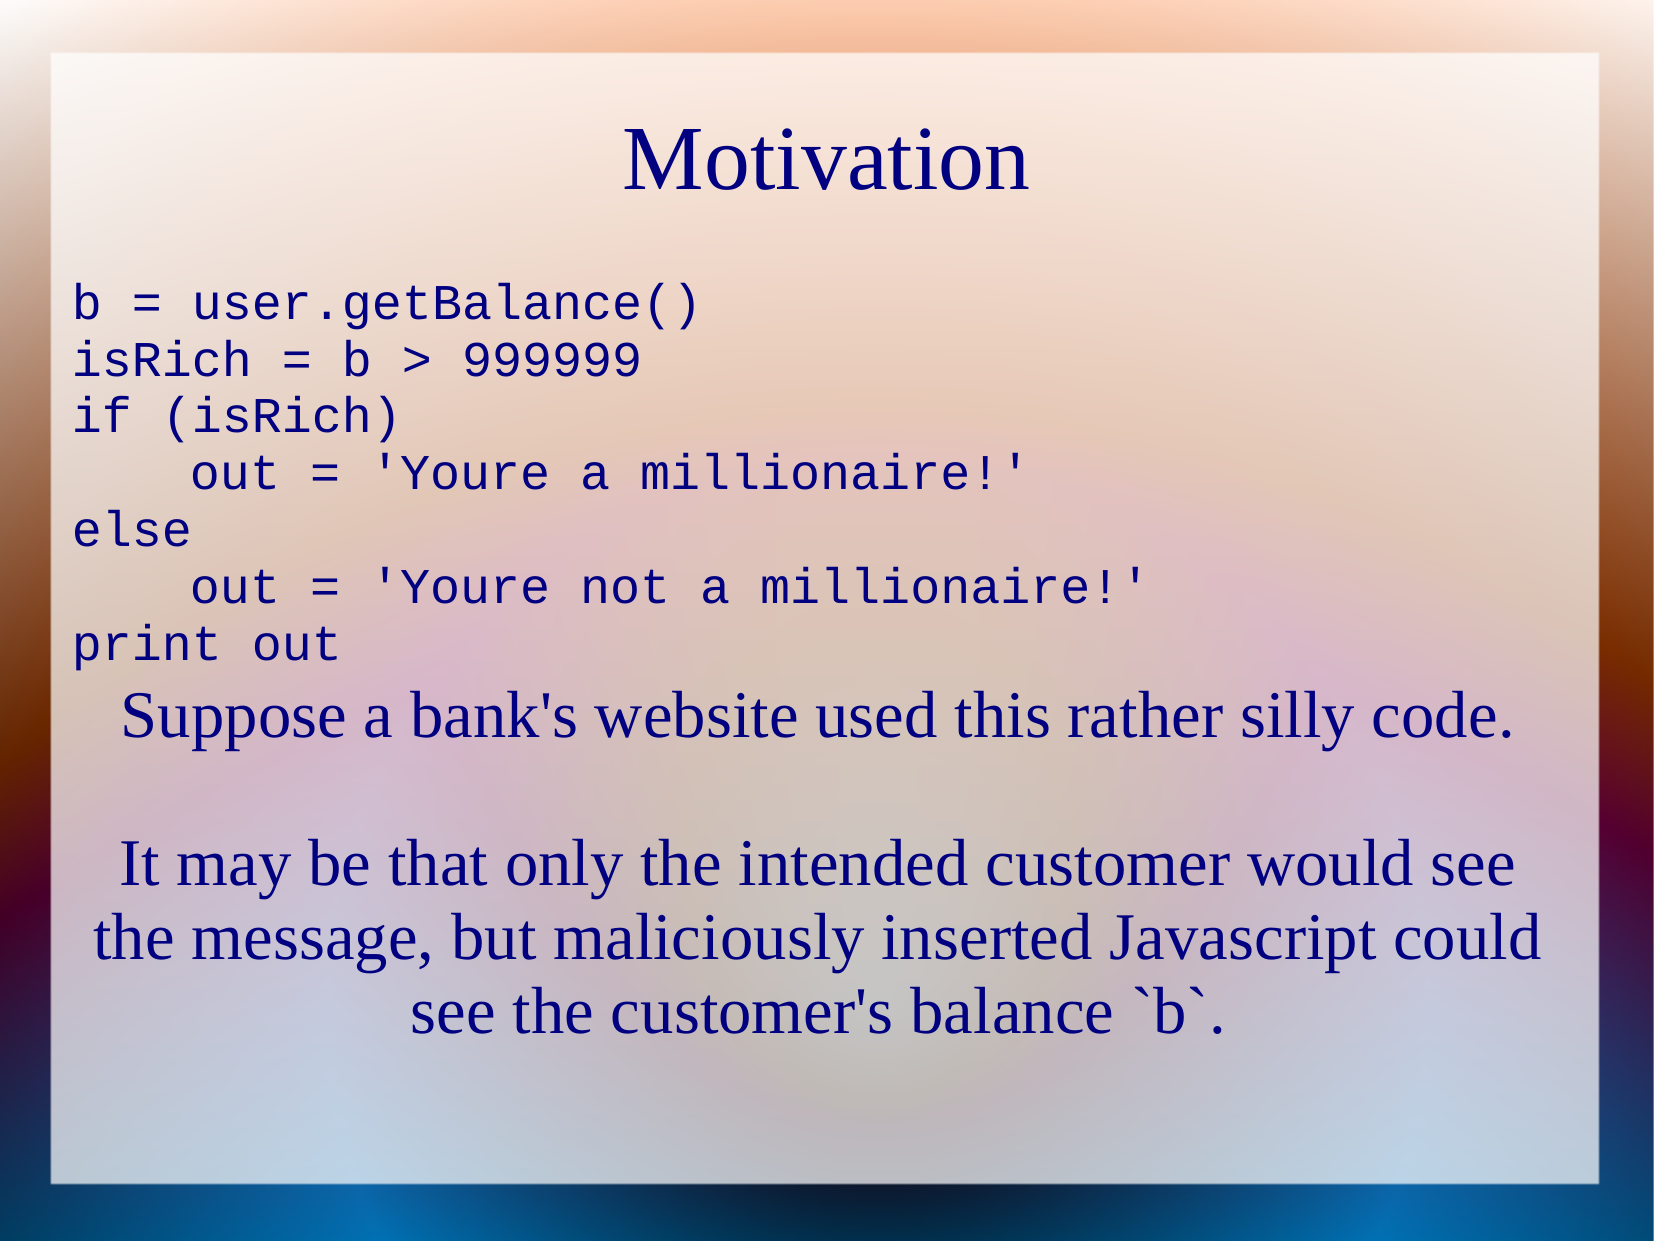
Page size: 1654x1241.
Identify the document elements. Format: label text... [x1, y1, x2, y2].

title Suppose a bank's website used this rather silly code. It may be that only the intended customer would see the message, but maliciously inserted Javascript could see the customer's balance `b`. [75, 677, 1564, 1049]
picture [0, 0, 1654, 1241]
title b = user.getBalance() isRich = b > 999999 if (isRich) out = 'Youre a millionaire!' else out = 'Youre not a millionaire!' print out [71, 277, 1561, 654]
title Motivation [82, 55, 1571, 263]
